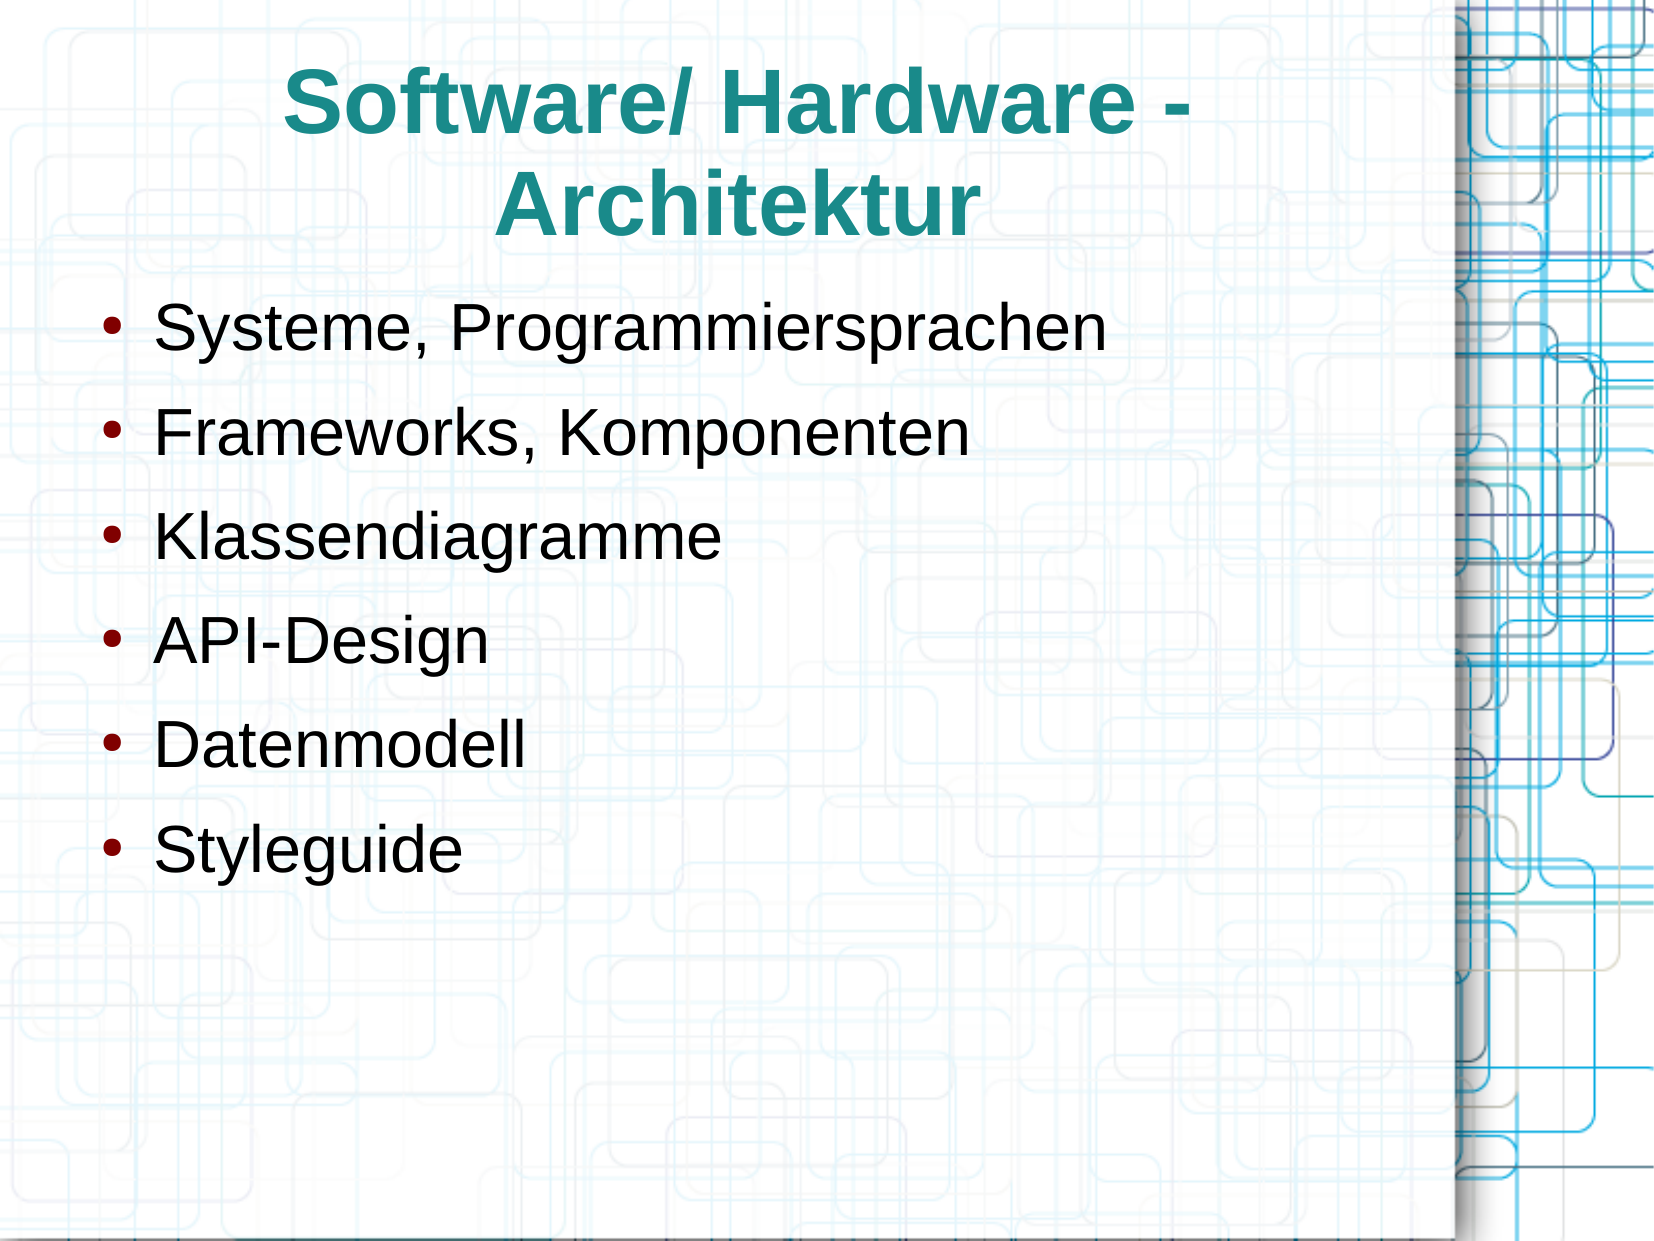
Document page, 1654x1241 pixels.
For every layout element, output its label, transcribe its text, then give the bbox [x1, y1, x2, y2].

picture [0, 0, 1654, 1241]
list Systeme, Programmiersprachen Frameworks, Komponenten Klassendiagramme API-Design Datenmodell Styleguide [82, 290, 1418, 1109]
title Software/ Hardware - Architektur [59, 49, 1418, 257]
